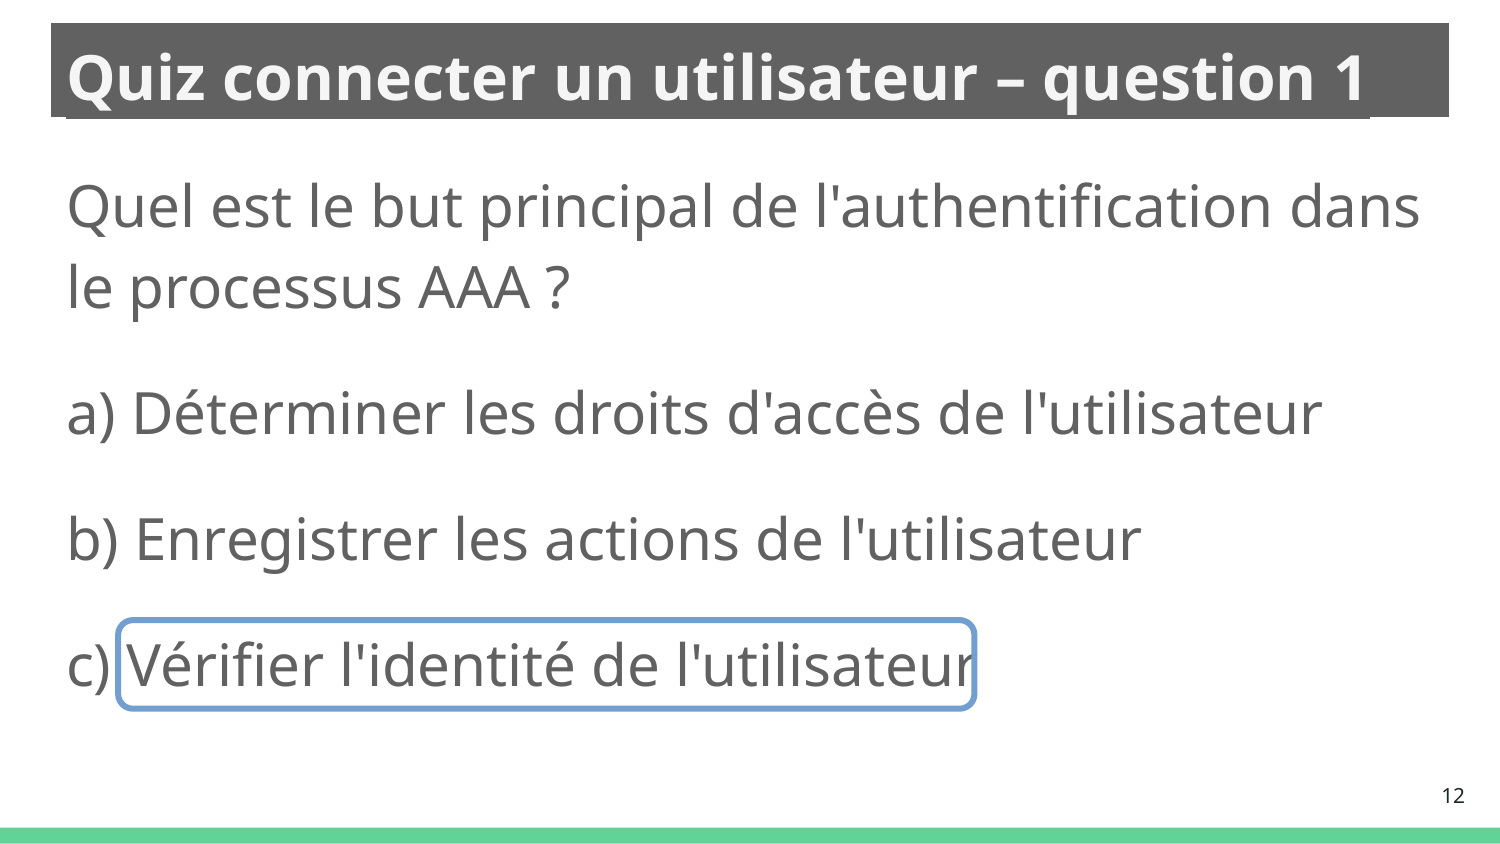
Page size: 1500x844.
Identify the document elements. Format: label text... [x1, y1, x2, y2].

slide_number <numéro> [1389, 764, 1480, 830]
title Quiz connecter un utilisateur – question 1 [51, 23, 1449, 117]
list Quel est le but principal de l'authentification dans le processus AAA ? a) Déterminer les droits d'accès de l'utilisateur b) Enregistrer les actions de l'utilisateur c) Vérifier l'identité de l'utilisateur [51, 144, 1477, 714]
